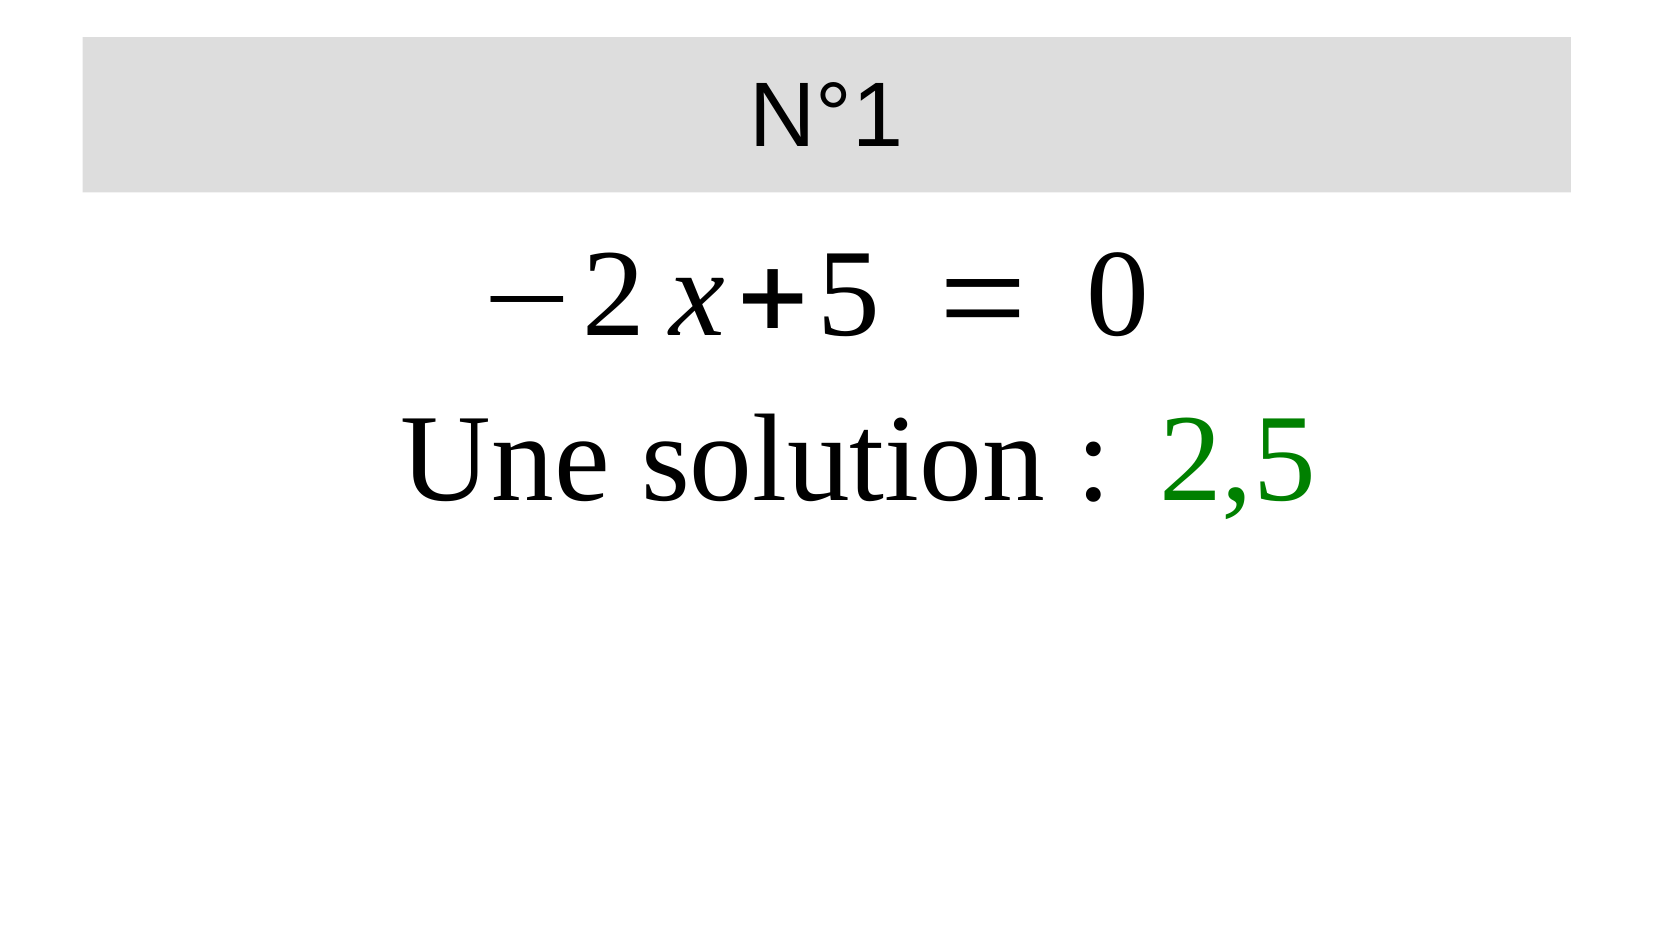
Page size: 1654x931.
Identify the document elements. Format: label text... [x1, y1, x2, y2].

title N°1 [82, 37, 1571, 193]
chart [389, 389, 1323, 528]
chart [470, 224, 1158, 363]
